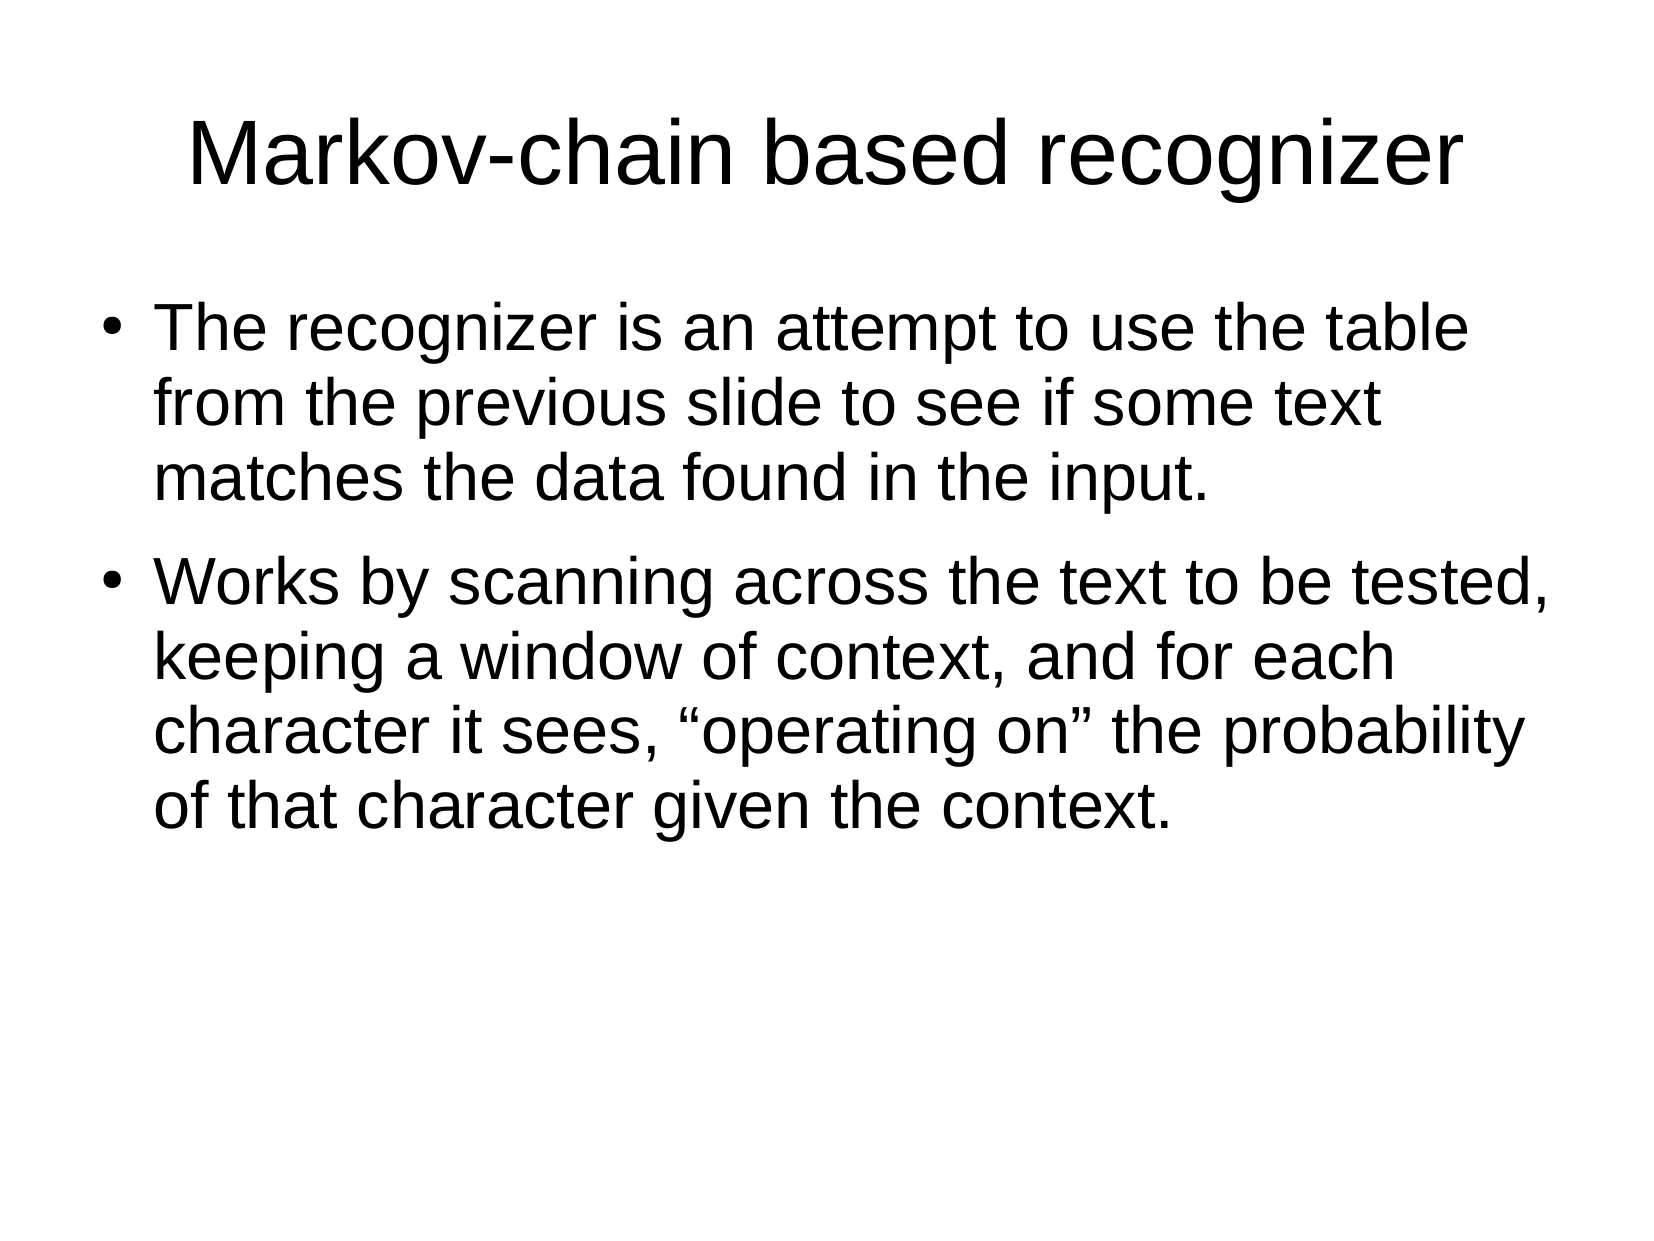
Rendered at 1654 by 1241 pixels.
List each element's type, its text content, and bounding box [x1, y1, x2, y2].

list The recognizer is an attempt to use the table from the previous slide to see if some text matches the data found in the input. Works by scanning across the text to be tested, keeping a window of context, and for each character it sees, “operating on” the probability of that character given the context. [82, 290, 1571, 1109]
title Markov-chain based recognizer [82, 49, 1571, 257]
